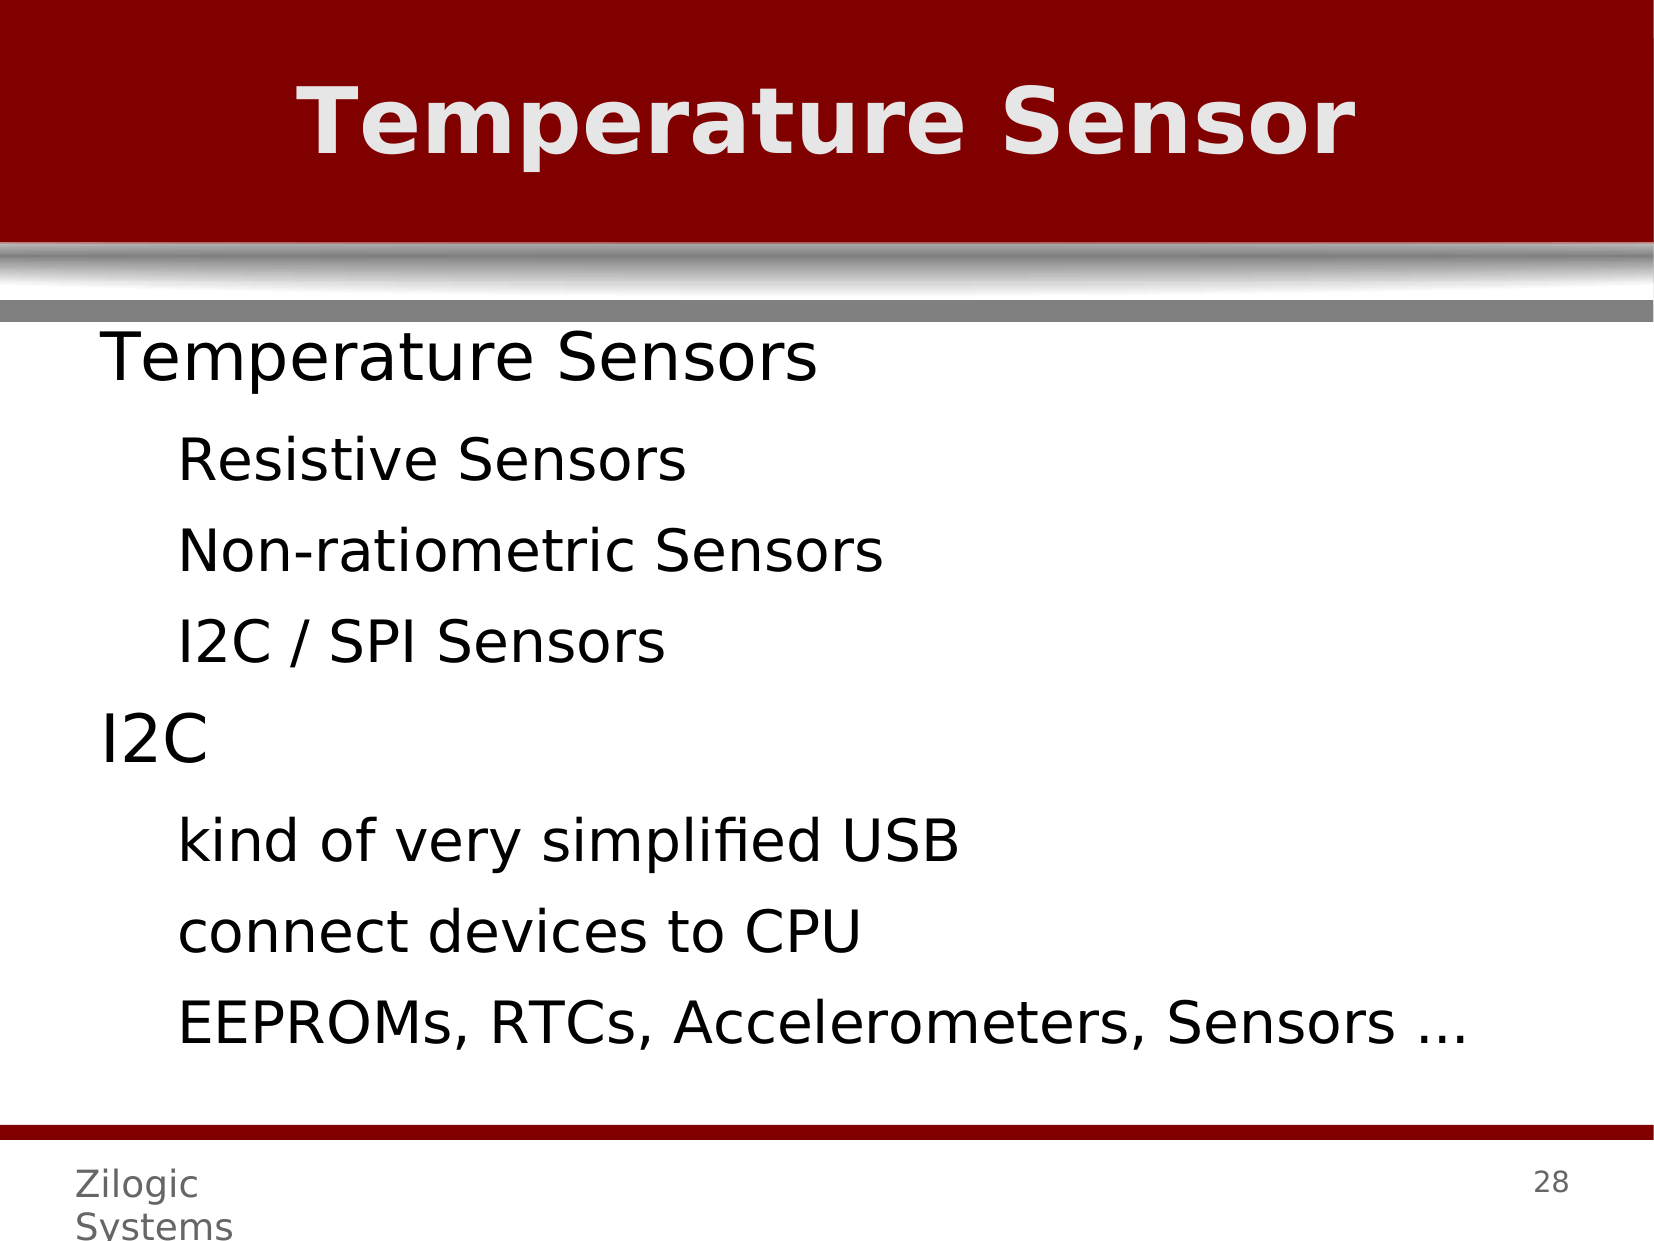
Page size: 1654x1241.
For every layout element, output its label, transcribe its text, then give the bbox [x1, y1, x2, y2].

list Temperature Sensors Resistive Sensors Non-ratiometric Sensors I2C / SPI Sensors I2C kind of very simplified USB connect devices to CPU EEPROMs, RTCs, Accelerometers, Sensors ... [82, 318, 1571, 1109]
title Temperature Sensor [82, 18, 1571, 226]
